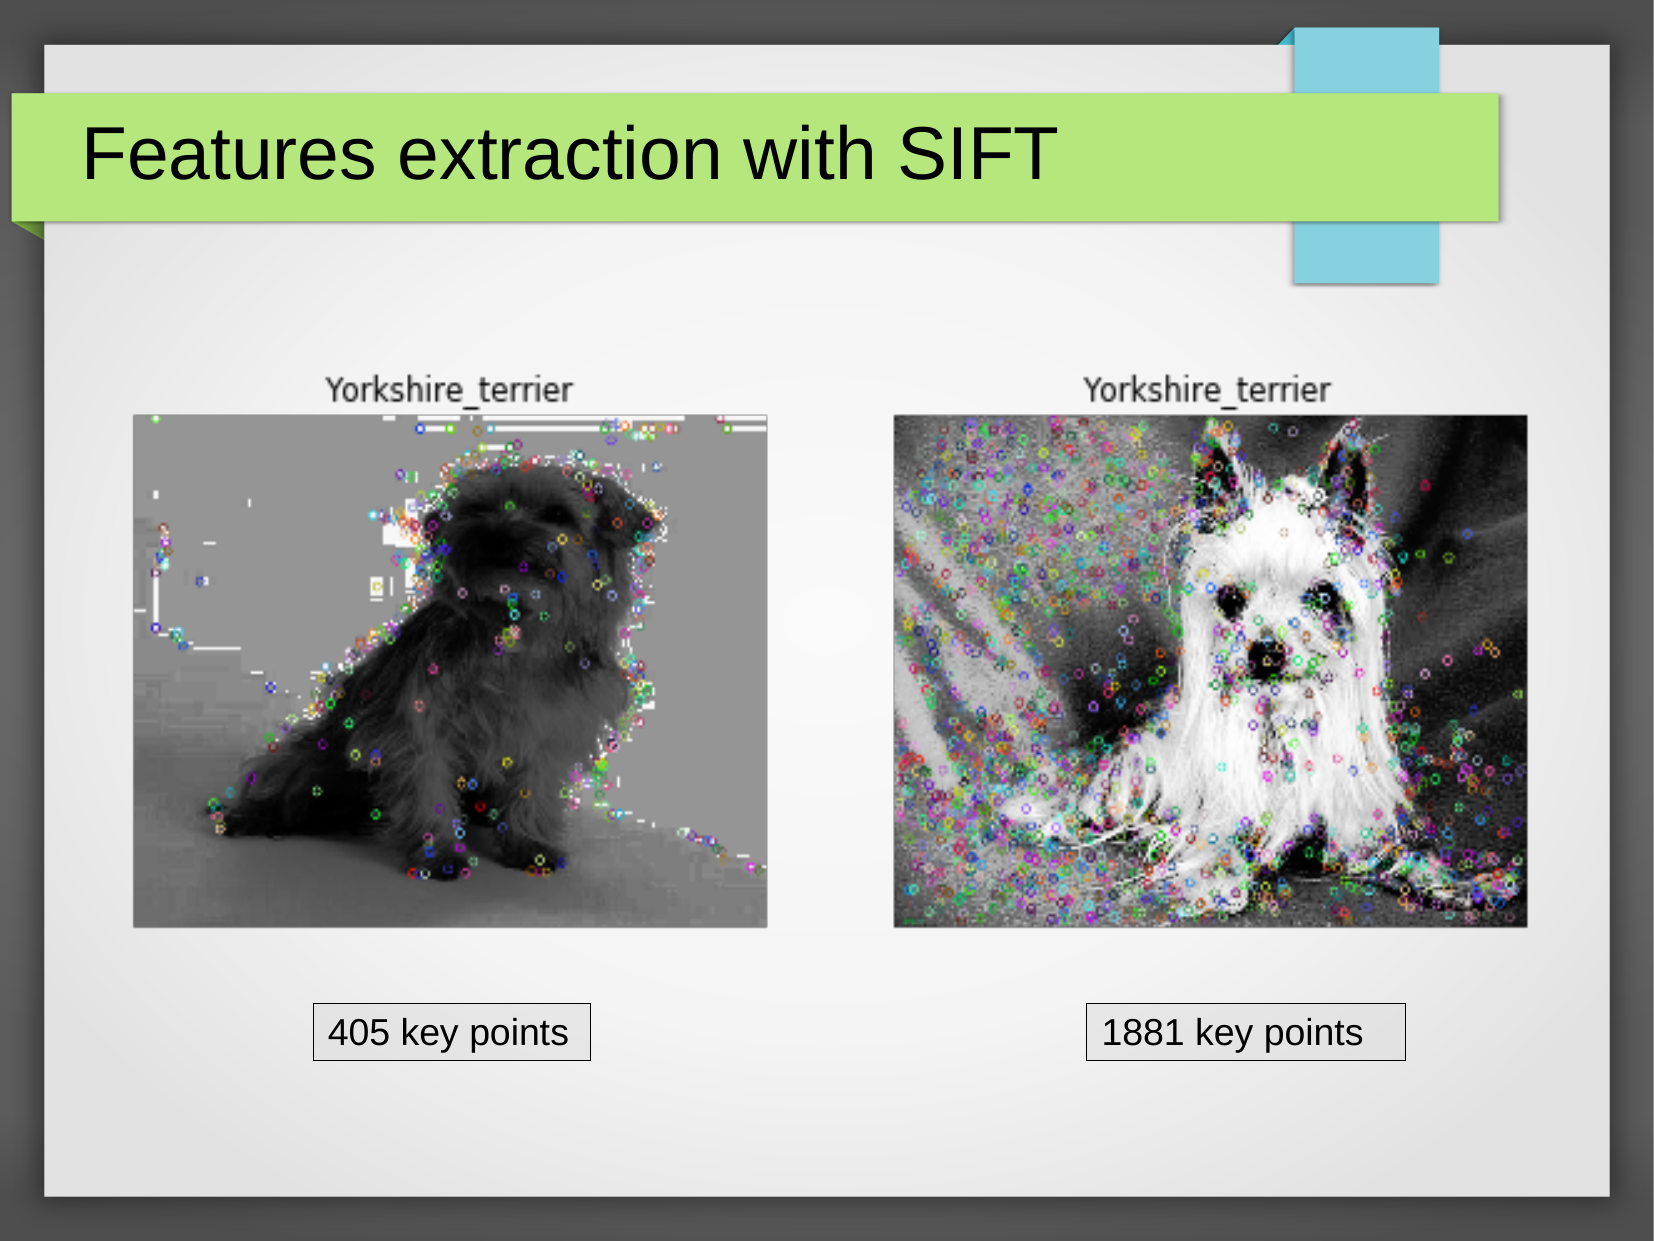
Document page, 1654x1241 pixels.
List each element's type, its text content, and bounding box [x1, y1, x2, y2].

picture [0, 0, 1654, 1241]
text_box 405 key points [313, 1003, 591, 1061]
title Features extraction with SIFT [81, 94, 1263, 213]
text_box 1881 key points [1086, 1003, 1406, 1061]
